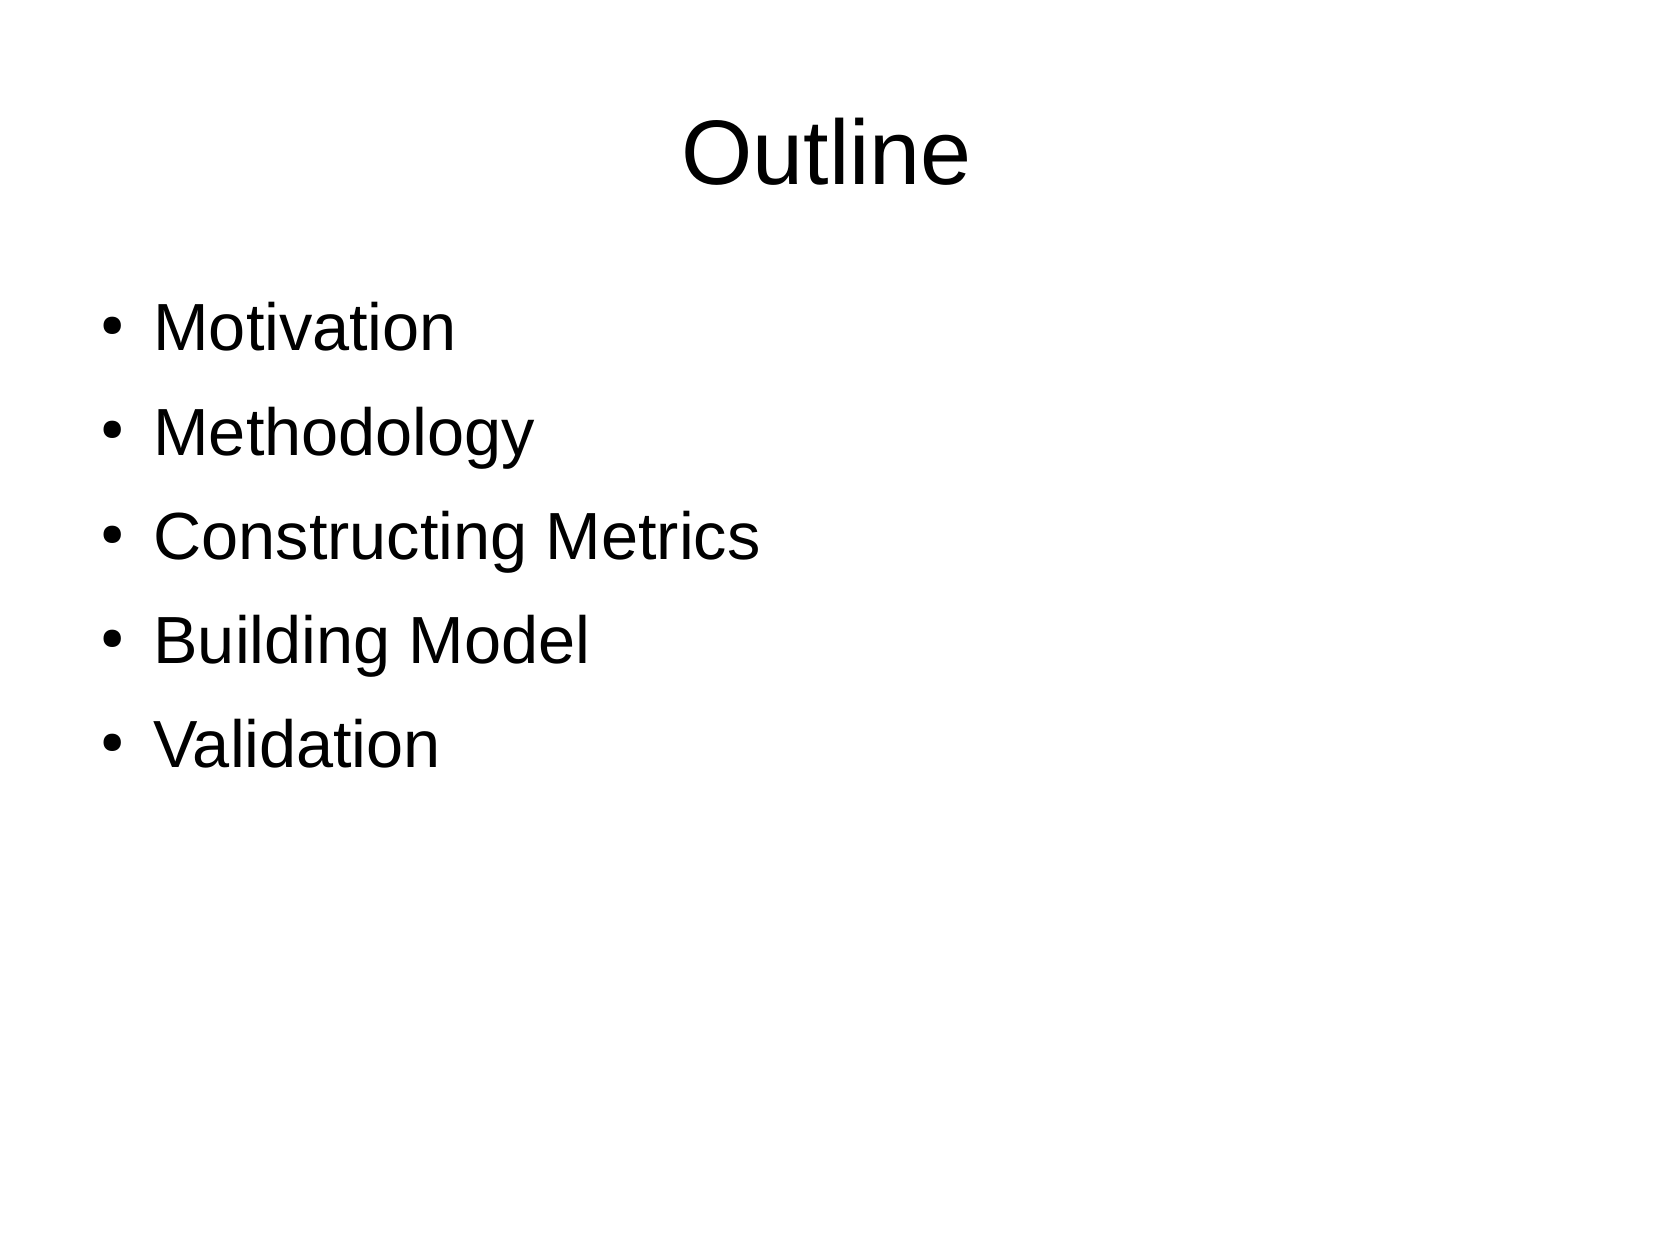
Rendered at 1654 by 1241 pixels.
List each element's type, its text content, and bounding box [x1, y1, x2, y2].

list Motivation Methodology Constructing Metrics Building Model Validation [82, 290, 1538, 1010]
title Outline [82, 49, 1571, 257]
